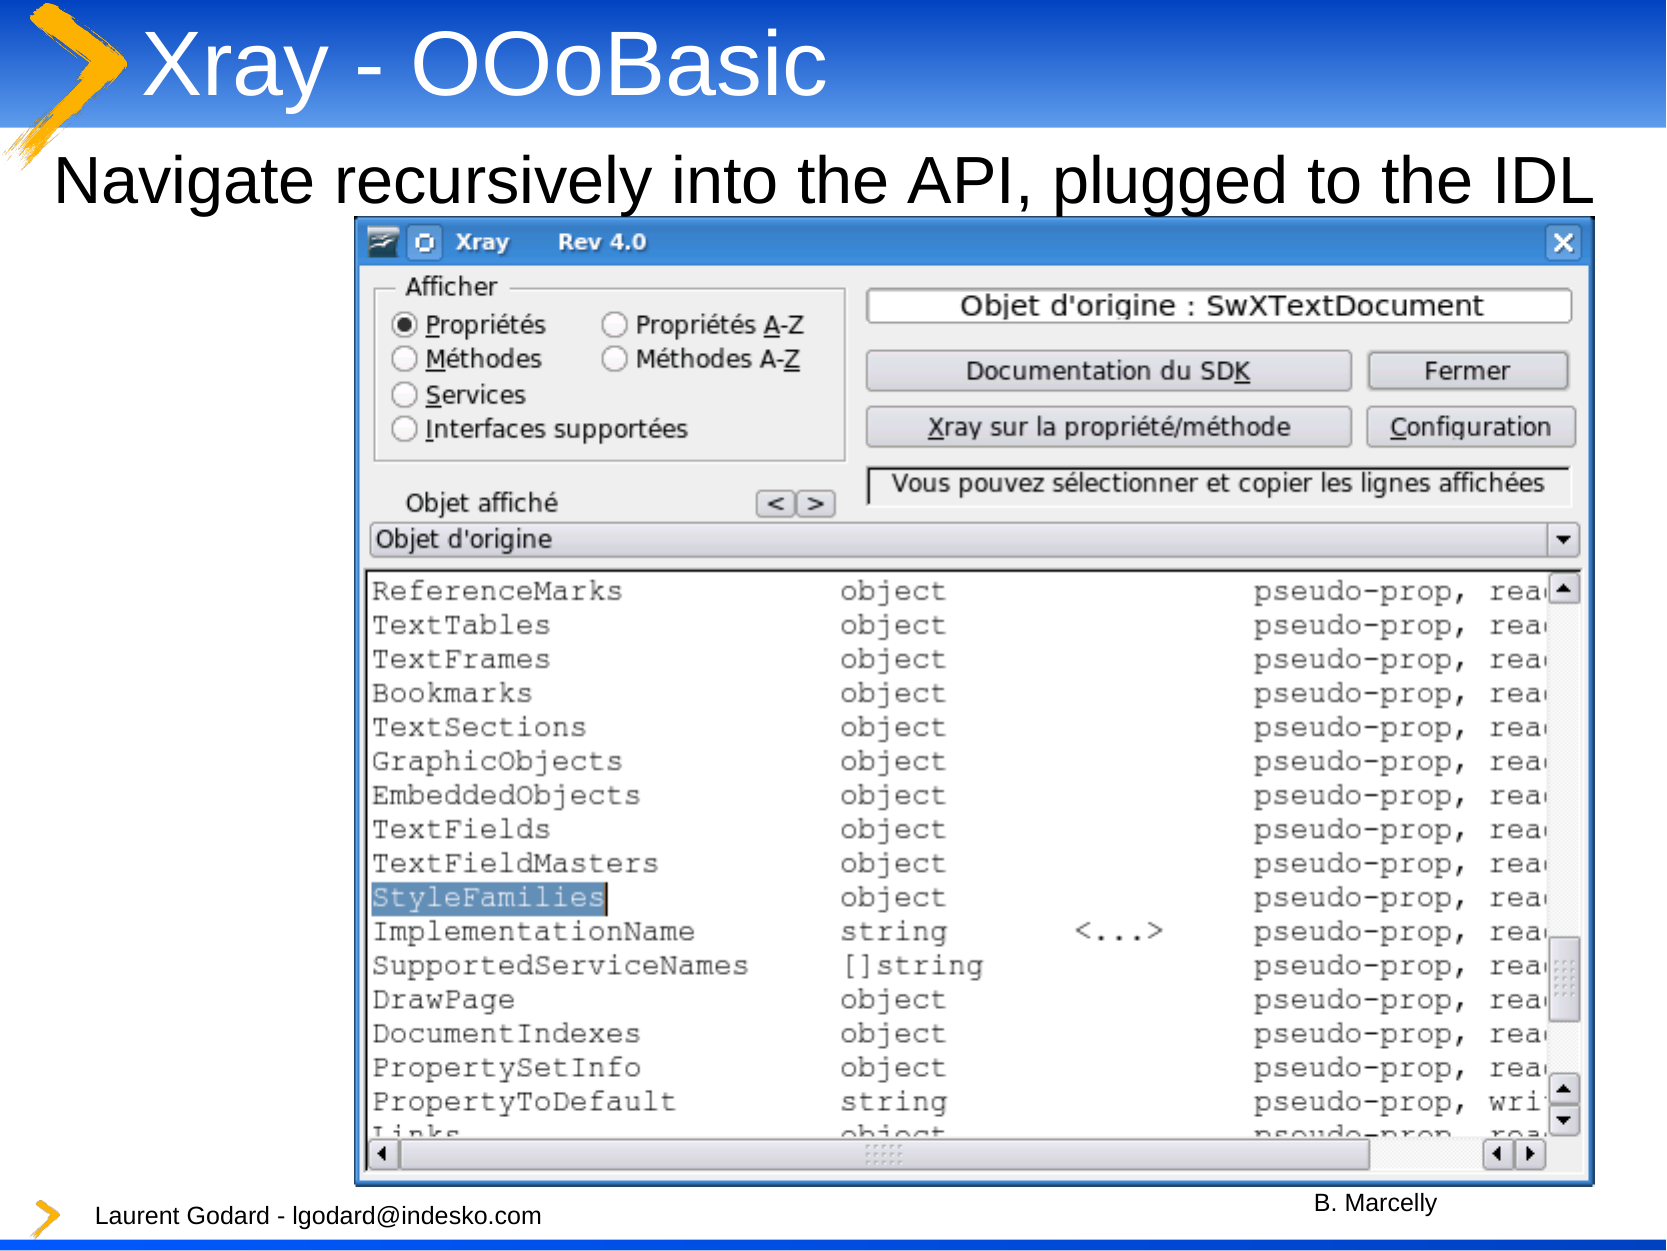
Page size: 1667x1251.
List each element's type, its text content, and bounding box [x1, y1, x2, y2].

title Xray - OOoBasic [137, 0, 1585, 147]
list Navigate recursively into the API, plugged to the IDL [0, 147, 1667, 325]
picture [2, 2, 128, 147]
picture [354, 325, 1595, 1187]
picture [29, 1200, 60, 1241]
text_box B. Marcelly [1299, 1181, 1595, 1224]
